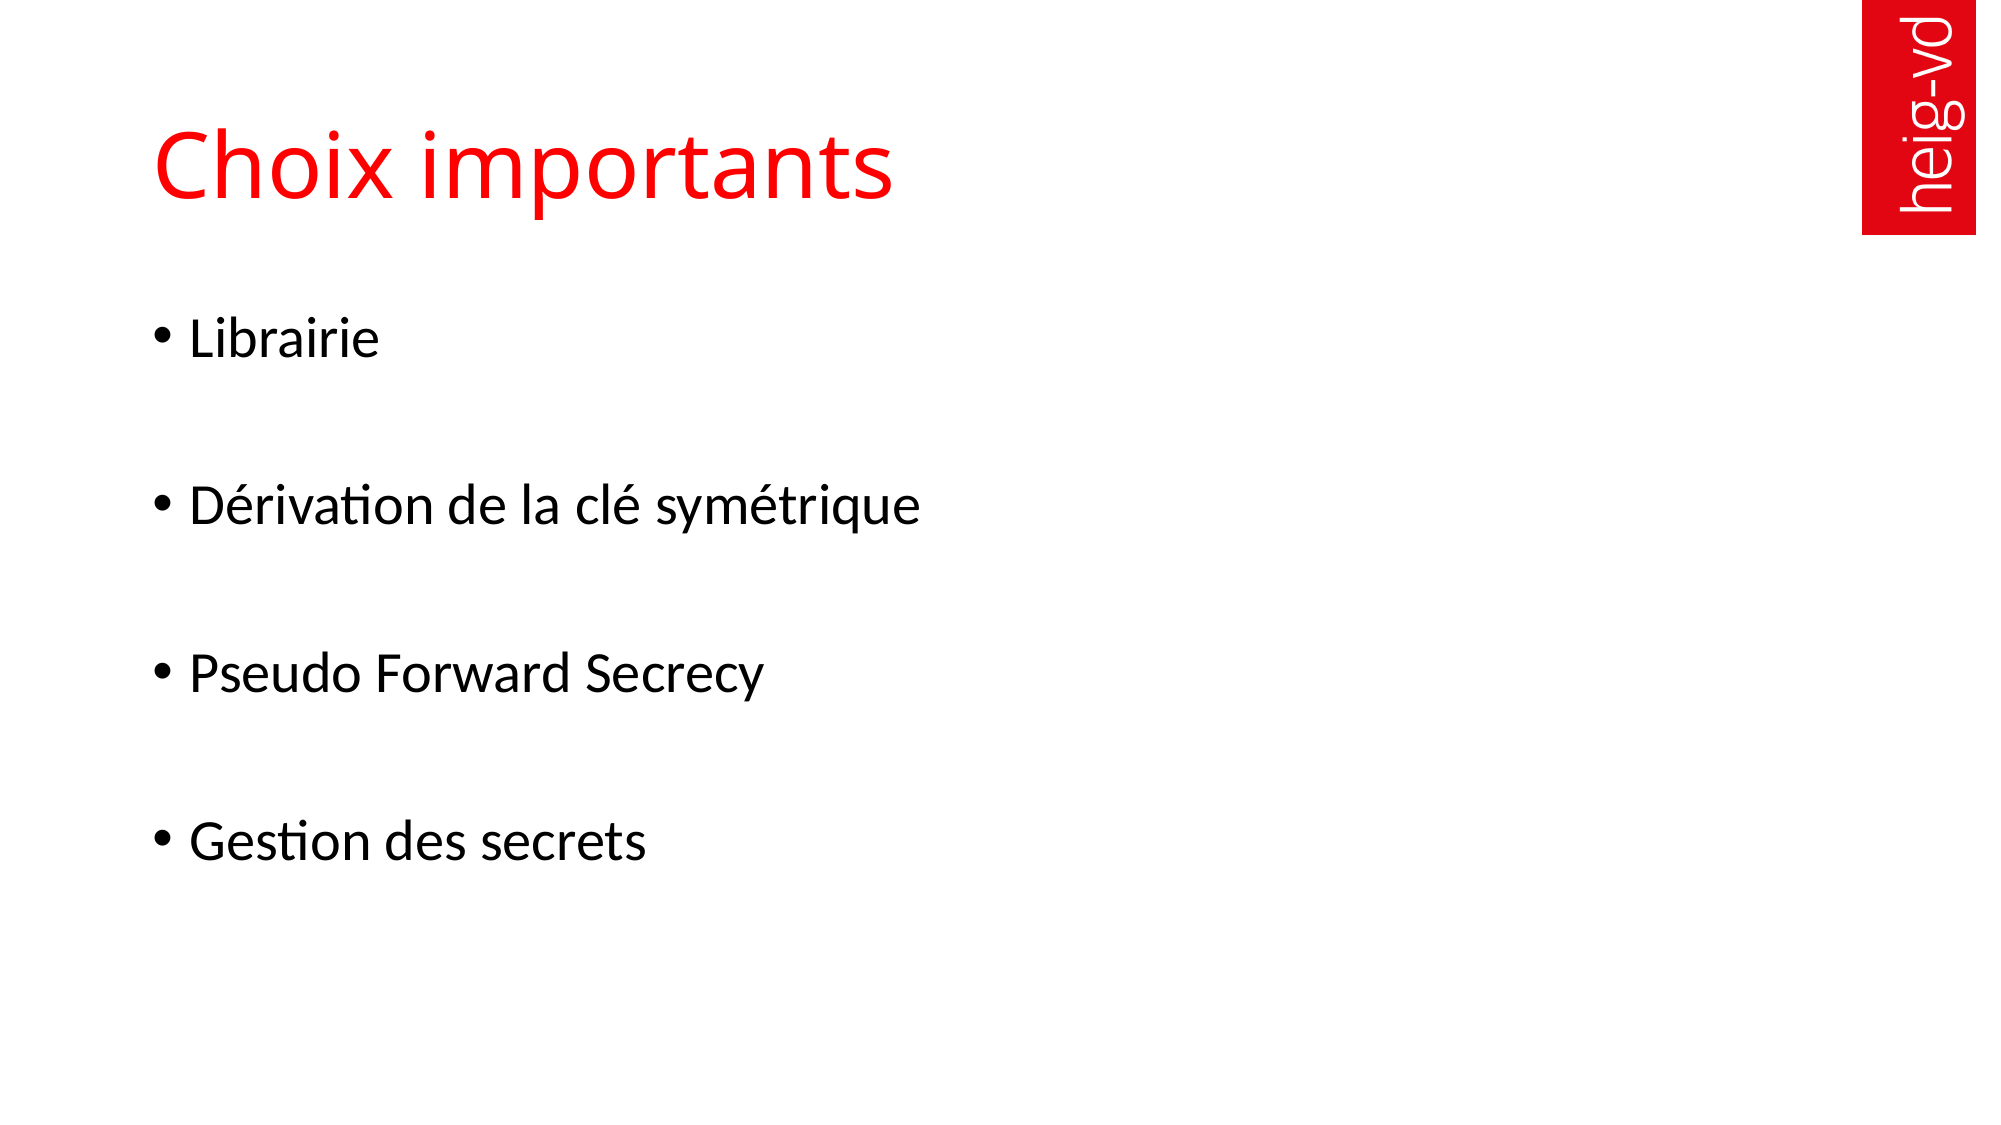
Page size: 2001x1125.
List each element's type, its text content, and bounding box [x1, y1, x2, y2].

title Choix importants [137, 59, 1863, 278]
picture [1862, 0, 1976, 236]
list Librairie Dérivation de la clé symétrique Pseudo Forward Secrecy Gestion des secrets [137, 299, 1863, 1014]
